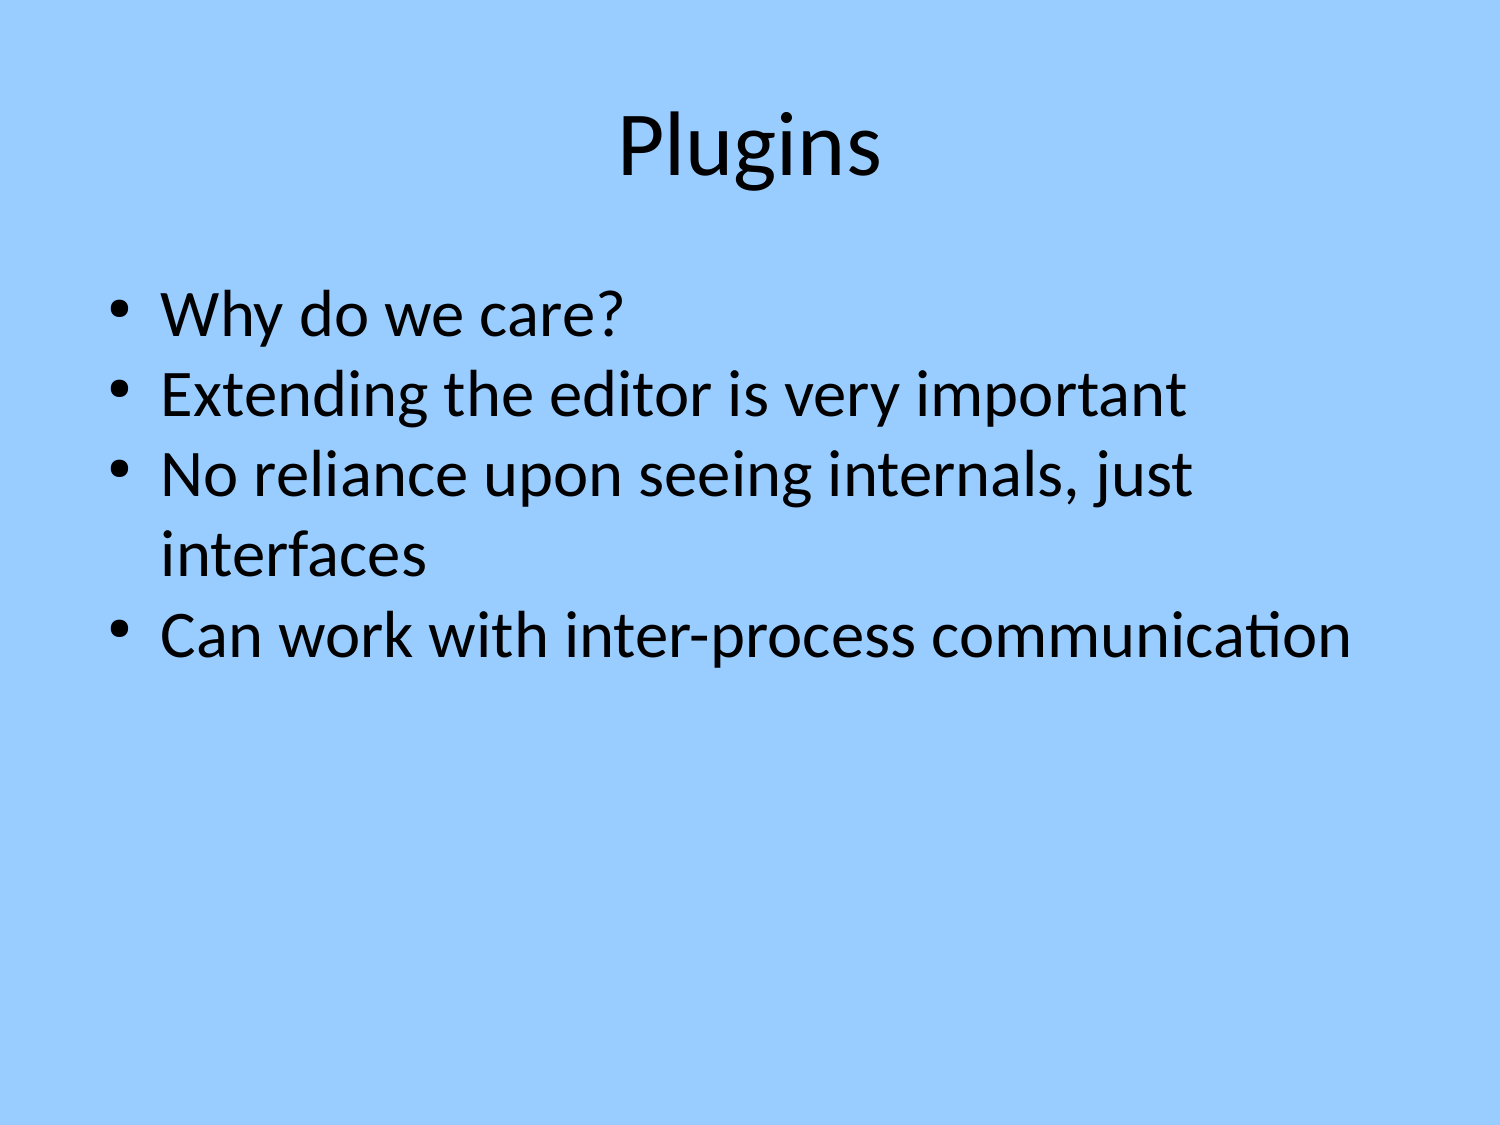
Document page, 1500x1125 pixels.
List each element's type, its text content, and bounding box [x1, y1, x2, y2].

title Plugins [75, 45, 1425, 233]
list Why do we care? Extending the editor is very important No reliance upon seeing internals, just interfaces Can work with inter-process communication [75, 262, 1425, 1005]
